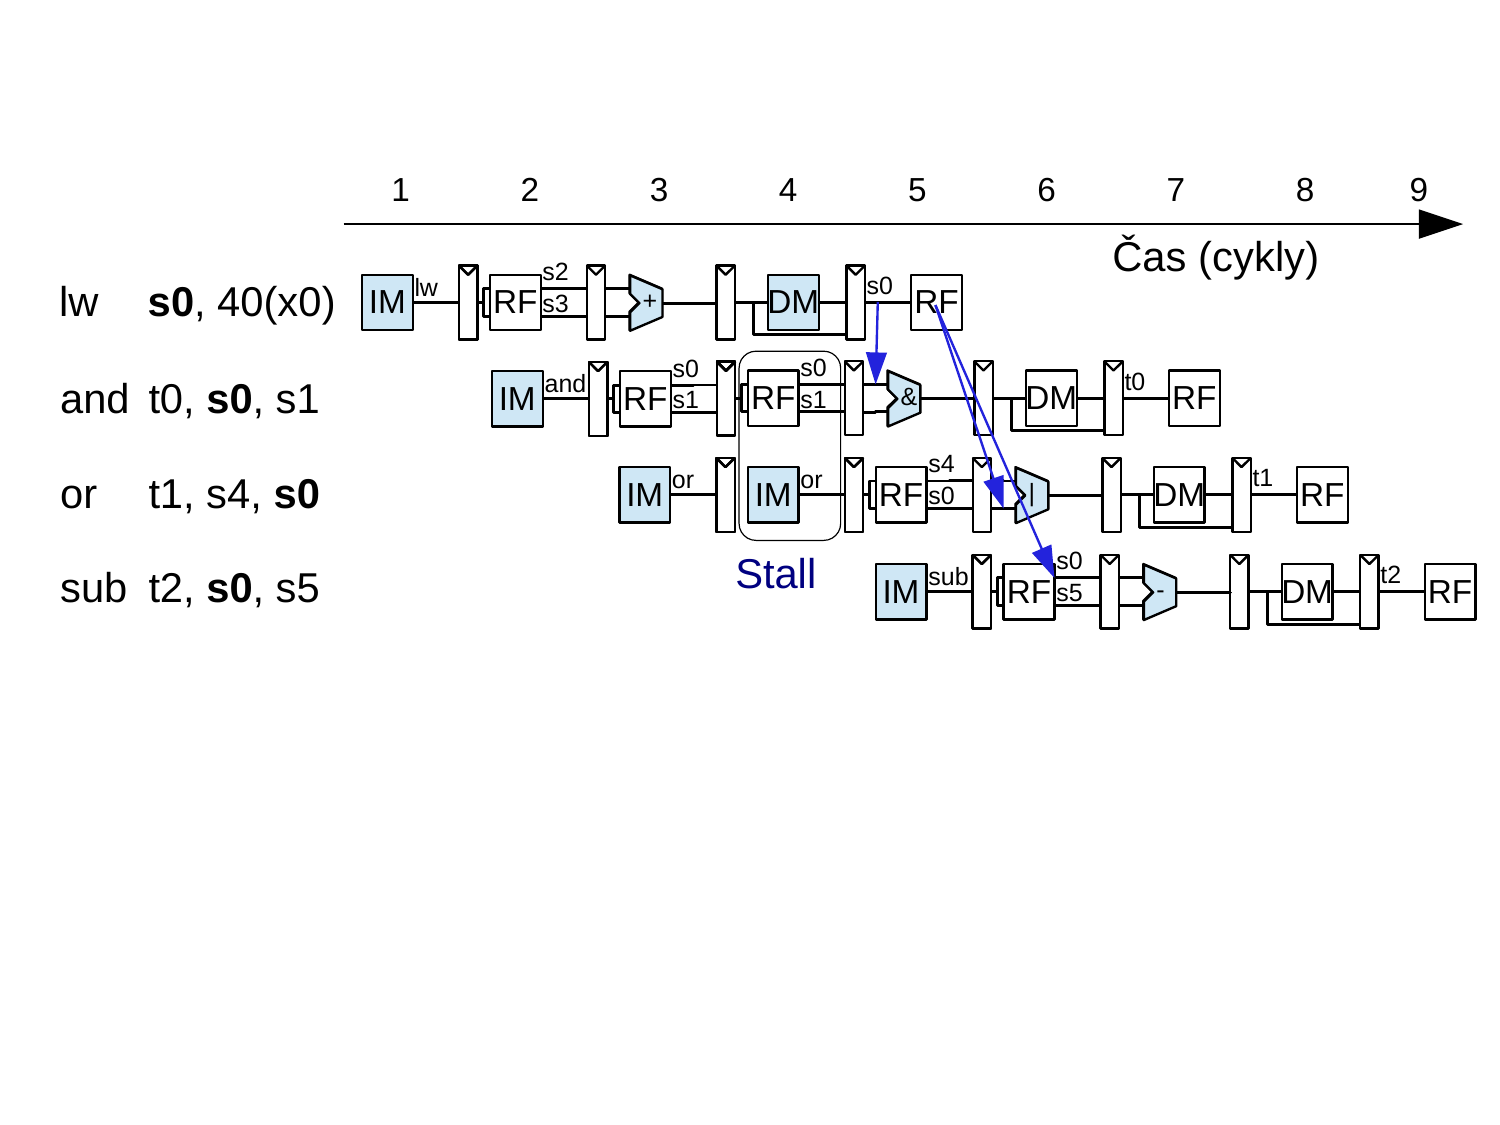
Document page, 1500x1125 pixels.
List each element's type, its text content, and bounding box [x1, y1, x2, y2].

text_box | [1026, 476, 1045, 510]
text_box s0 [670, 351, 717, 386]
text_box s2 [540, 255, 587, 289]
text_box RF [1424, 564, 1476, 620]
text_box DM [768, 274, 819, 331]
text_box IM [362, 274, 413, 331]
text_box t1 [1250, 461, 1297, 493]
text_box t0 [1122, 364, 1169, 397]
text_box and t0, s0, s1 [58, 372, 331, 426]
text_box [1027, 480, 1049, 518]
text_box RF [911, 274, 962, 331]
text_box [1143, 564, 1177, 621]
text_box 2 [518, 168, 566, 213]
text_box RF [489, 274, 541, 331]
text_box and [542, 367, 588, 401]
text_box sub t2, s0, s5 [58, 561, 331, 615]
text_box RF [619, 371, 671, 427]
text_box IM [747, 467, 799, 523]
text_box RF [747, 370, 799, 426]
text_box s3 [540, 289, 587, 321]
text_box 8 [1294, 168, 1341, 213]
text_box s0 [798, 350, 845, 385]
text_box + [640, 283, 659, 318]
text_box 1 [389, 168, 436, 213]
text_box s1 [670, 386, 717, 417]
text_box Stall [733, 546, 845, 601]
text_box [1016, 467, 1036, 507]
text_box IM [875, 564, 927, 620]
text_box s0 [1054, 544, 1101, 578]
text_box Čas (cykly) [1110, 229, 1383, 284]
text_box [630, 275, 663, 331]
text_box RF [1296, 467, 1348, 523]
text_box s0 [926, 482, 973, 513]
text_box IM [491, 371, 543, 427]
text_box s0 [864, 268, 912, 303]
text_box RF [875, 467, 927, 523]
text_box 9 [1407, 168, 1454, 213]
text_box - [1154, 573, 1173, 607]
text_box 6 [1035, 168, 1082, 213]
text_box sub [926, 560, 972, 594]
text_box s5 [1054, 578, 1101, 610]
text_box t2 [1378, 558, 1425, 590]
text_box or t1, s4, s0 [58, 466, 331, 521]
text_box RF [1168, 370, 1220, 426]
text_box & [898, 379, 917, 414]
text_box DM [1025, 370, 1077, 426]
text_box 4 [777, 168, 824, 213]
text_box lw s0, 40(x0) [57, 275, 362, 329]
text_box [888, 371, 921, 427]
text_box DM [1153, 467, 1205, 523]
text_box 7 [1164, 168, 1211, 213]
text_box RF [1003, 564, 1055, 620]
text_box 3 [648, 168, 695, 213]
text_box or [670, 463, 715, 497]
text_box lw [412, 271, 458, 305]
text_box s4 [926, 447, 973, 482]
text_box IM [619, 467, 671, 523]
text_box s1 [798, 385, 845, 417]
text_box or [798, 463, 844, 497]
text_box DM [1281, 564, 1333, 620]
text_box 5 [906, 168, 953, 213]
text_box [1016, 501, 1027, 524]
text_box RF [920, 293, 932, 301]
